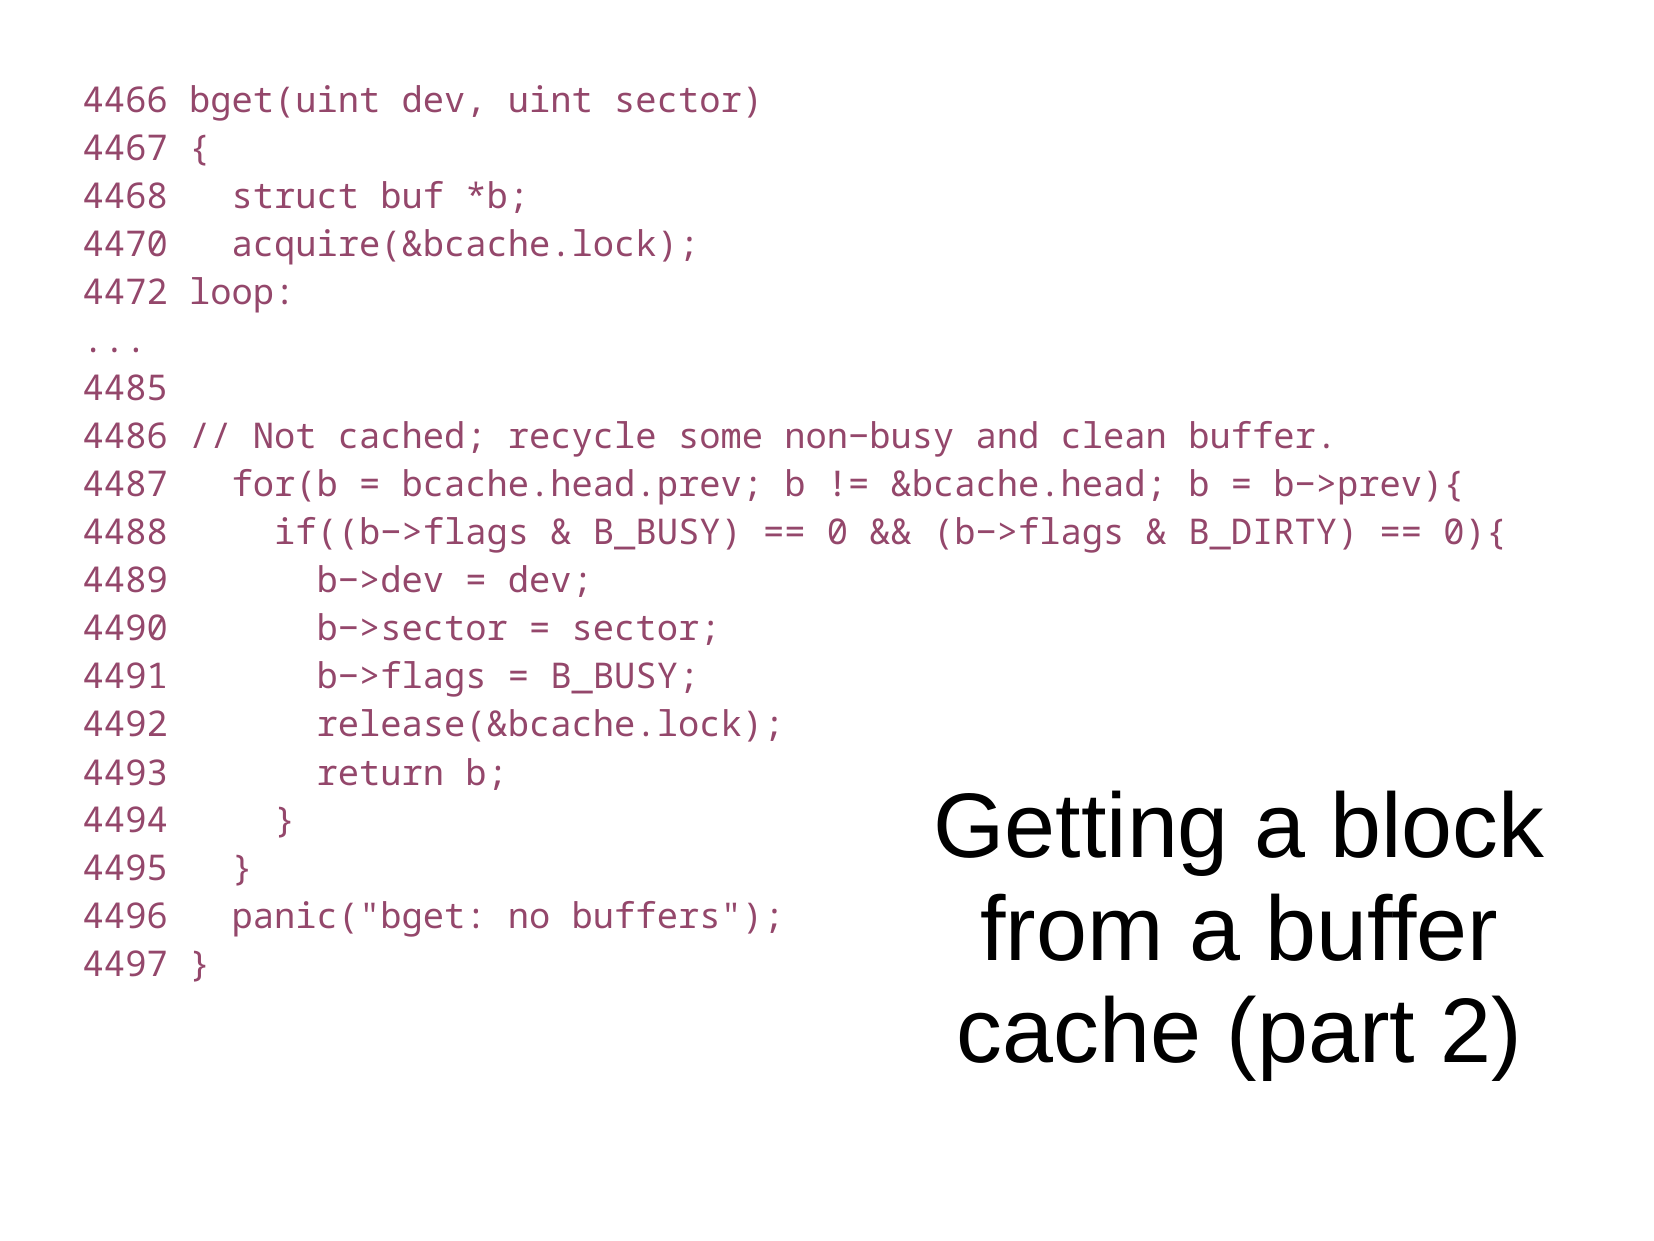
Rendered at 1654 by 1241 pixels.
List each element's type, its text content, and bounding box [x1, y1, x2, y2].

list 4466 bget(uint dev, uint sector) 4467 { 4468 struct buf *b; 4470 acquire(&bcache.lock); 4472 loop: ... 4485 4486 // Not cached; recycle some non−busy and clean buffer. 4487 for(b = bcache.head.prev; b != &bcache.head; b = b−>prev){ 4488 if((b−>flags & B_BUSY) == 0 && (b−>flags & B_DIRTY) == 0){ 4489 b−>dev = dev; 4490 b−>sector = sector; 4491 b−>flags = B_BUSY; 4492 release(&bcache.lock); 4493 return b; 4494 } 4495 } 4496 panic("bget: no buffers"); 4497 } [82, 75, 1571, 1010]
title Getting a block from a buffer cache (part 2) [904, 774, 1576, 1083]
